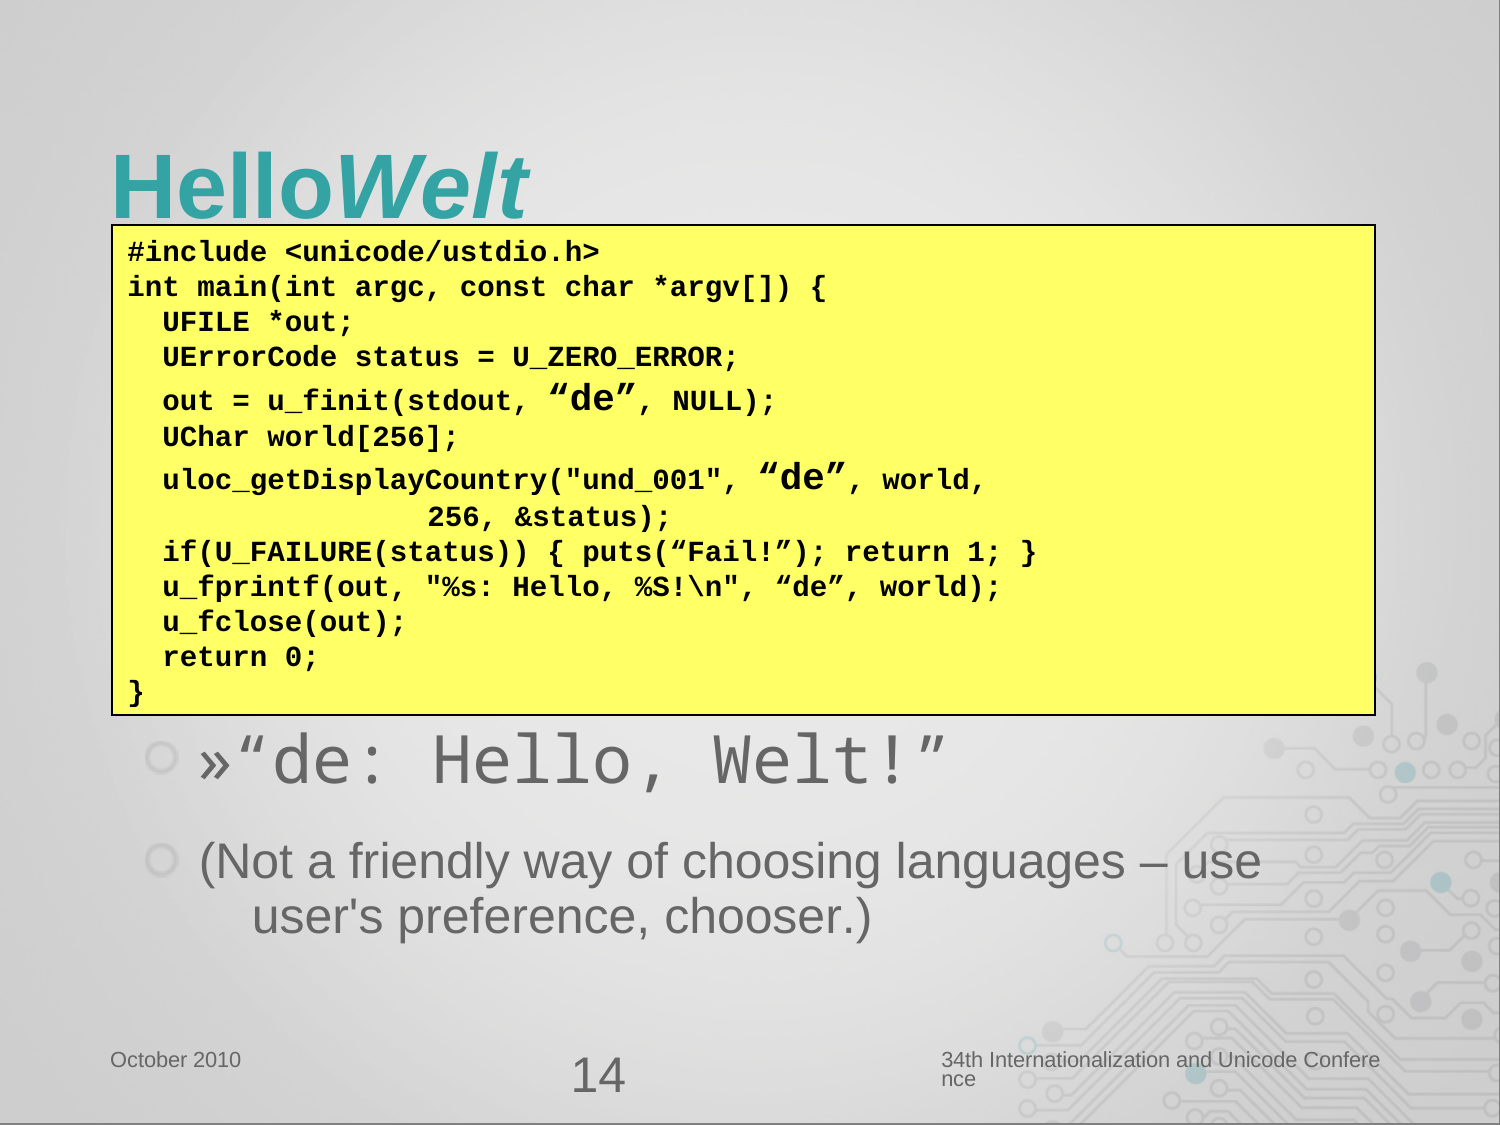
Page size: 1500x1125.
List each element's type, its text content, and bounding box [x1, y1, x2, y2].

title HelloWelt [110, 100, 1392, 274]
list »“de: Hello, Welt!” (Not a friendly way of choosing languages – use user's preference, chooser.) [110, 712, 1392, 959]
picture [0, 0, 1499, 1123]
text_box #include <unicode/ustdio.h> int main(int argc, const char *argv[]) { UFILE *out; UErrorCode status = U_ZERO_ERROR; out = u_finit(stdout, “de”, NULL); UChar world[256]; uloc_getDisplayCountry("und_001", “de”, world, 256, &status); if(U_FAILURE(status)) { puts(“Fail!”); return 1; } u_fprintf(out, "%s: Hello, %S!\n", “de”, world); u_fclose(out); return 0; } [112, 224, 1375, 715]
